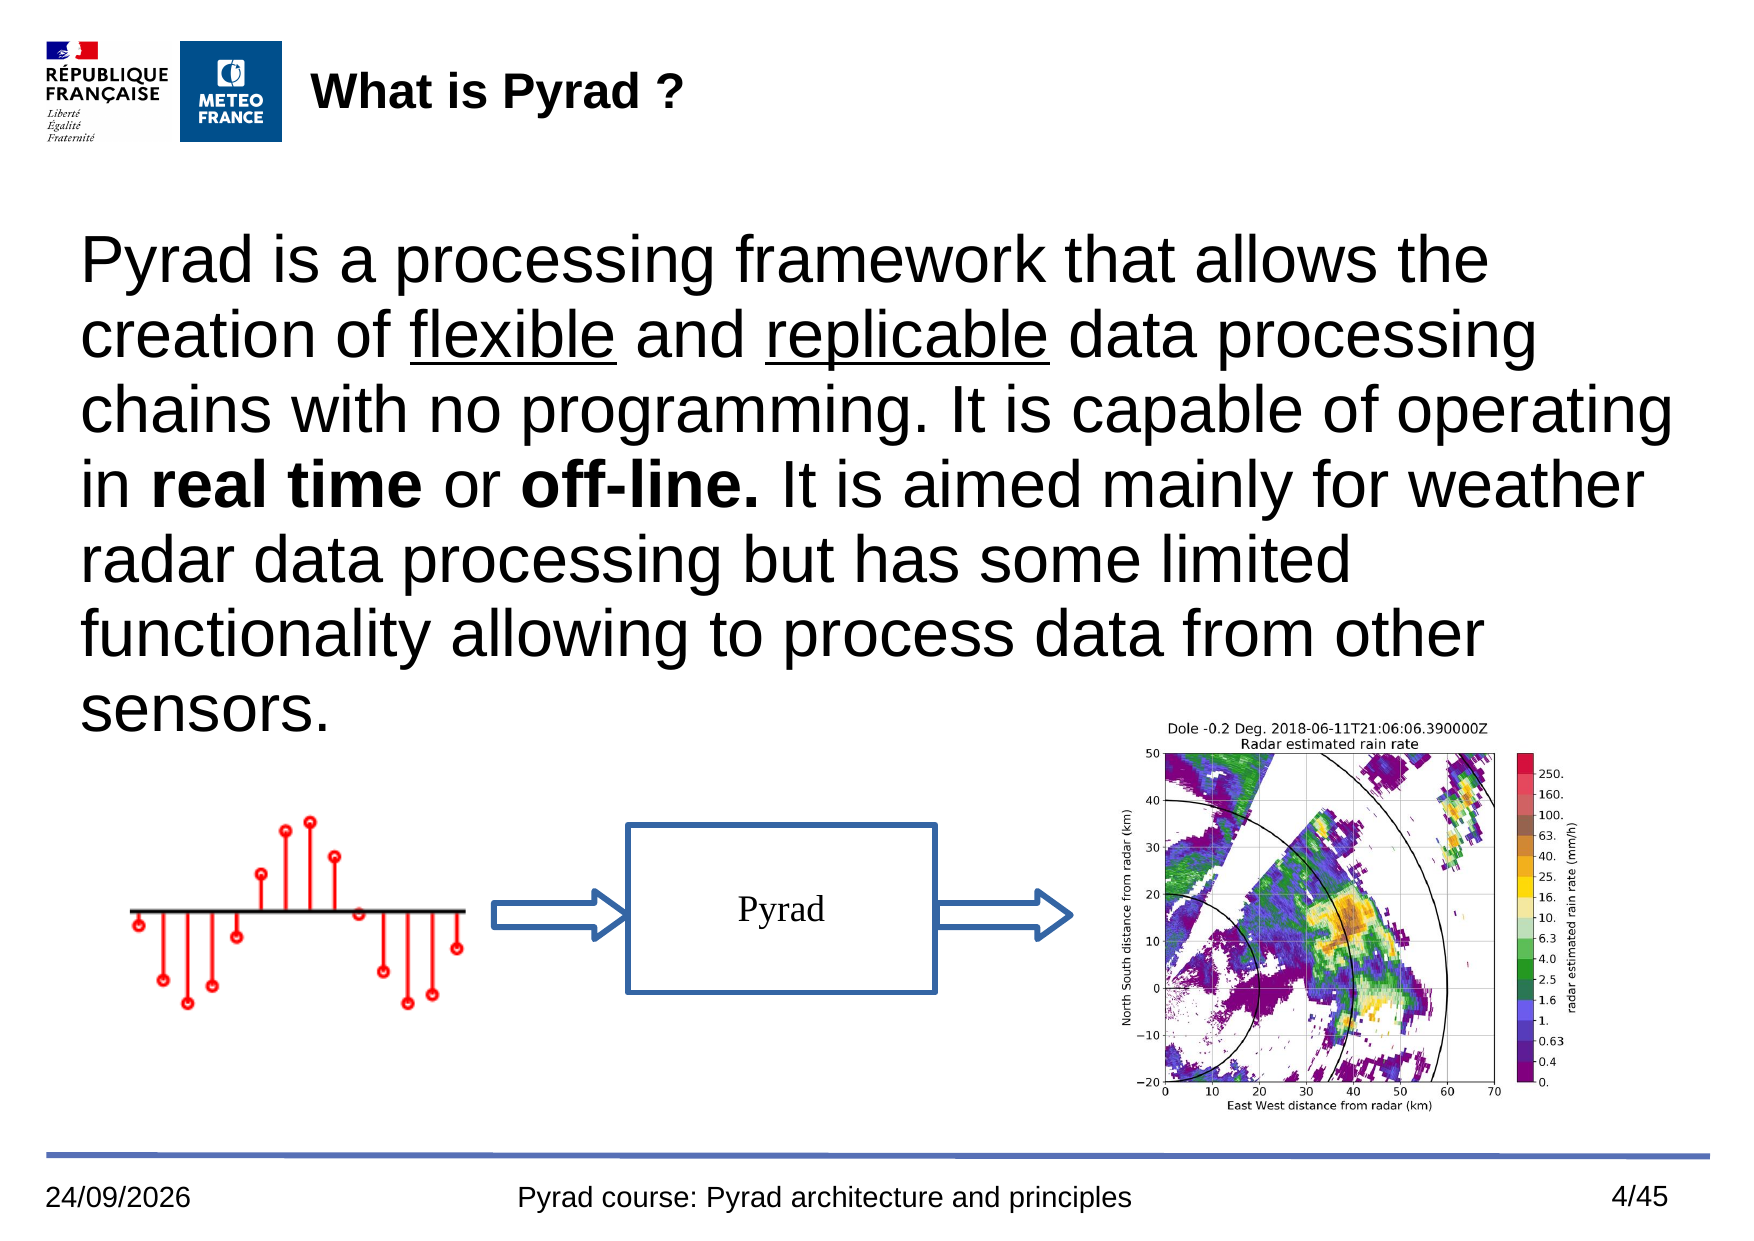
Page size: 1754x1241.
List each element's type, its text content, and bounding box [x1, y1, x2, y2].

text_box Pyrad [627, 824, 936, 993]
picture [46, 41, 172, 142]
text_box [936, 890, 1071, 940]
picture [129, 794, 466, 1025]
list Pyrad is a processing framework that allows the creation of flexible and replicable data processing chains with no programming. It is capable of operating in real time or off-line. It is aimed mainly for weather radar data processing but has some limited functionality allowing to process data from other sensors. [44, 222, 1712, 1118]
picture [1079, 710, 1597, 1124]
title What is Pyrad ? [310, 40, 1697, 142]
picture [180, 41, 282, 142]
text_box [493, 890, 628, 940]
